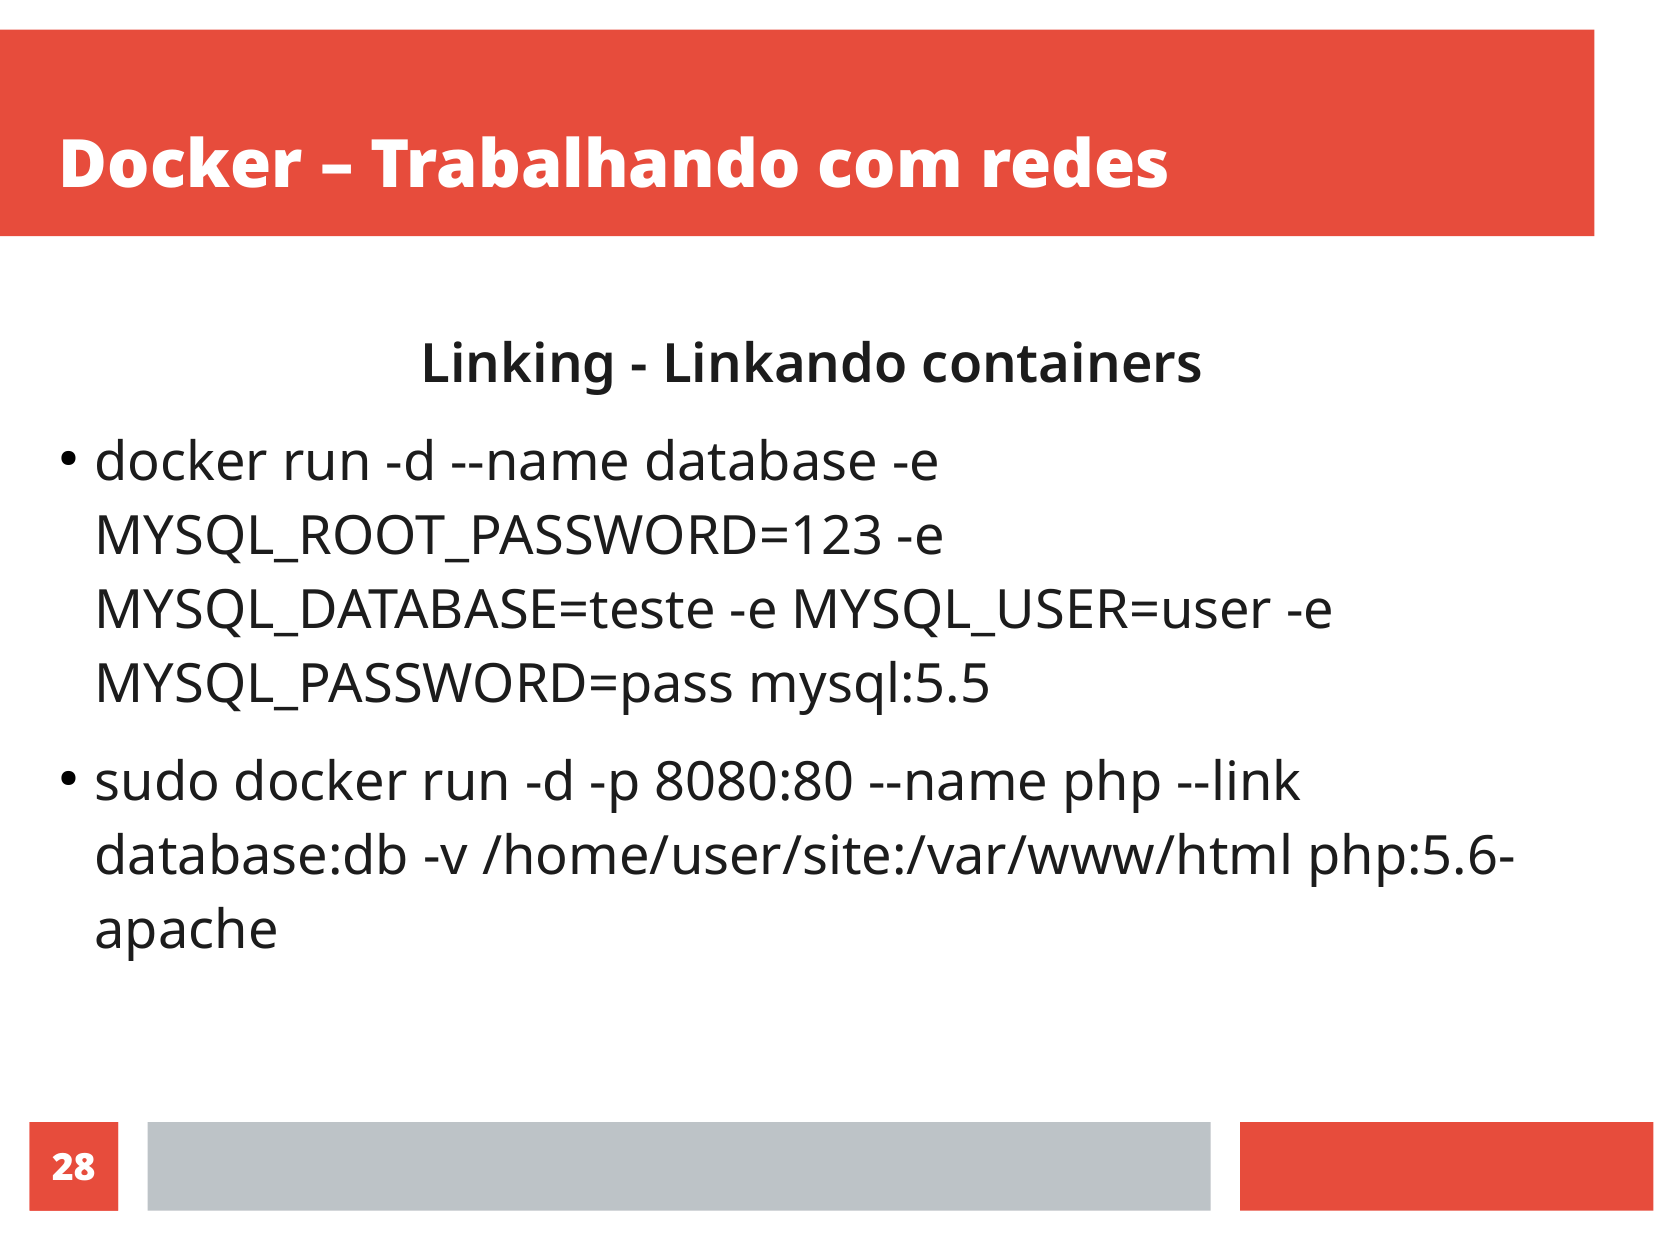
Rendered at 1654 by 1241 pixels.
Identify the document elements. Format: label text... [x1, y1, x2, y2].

list Linking - Linkando containers docker run -d --name database -e MYSQL_ROOT_PASSWORD=123 -e MYSQL_DATABASE=teste -e MYSQL_USER=user -e MYSQL_PASSWORD=pass mysql:5.5 sudo docker run -d -p 8080:80 --name php --link database:db -v /home/user/site:/var/www/html php:5.6-apache [59, 324, 1565, 1093]
title Docker – Trabalhando com redes [59, 59, 1595, 207]
